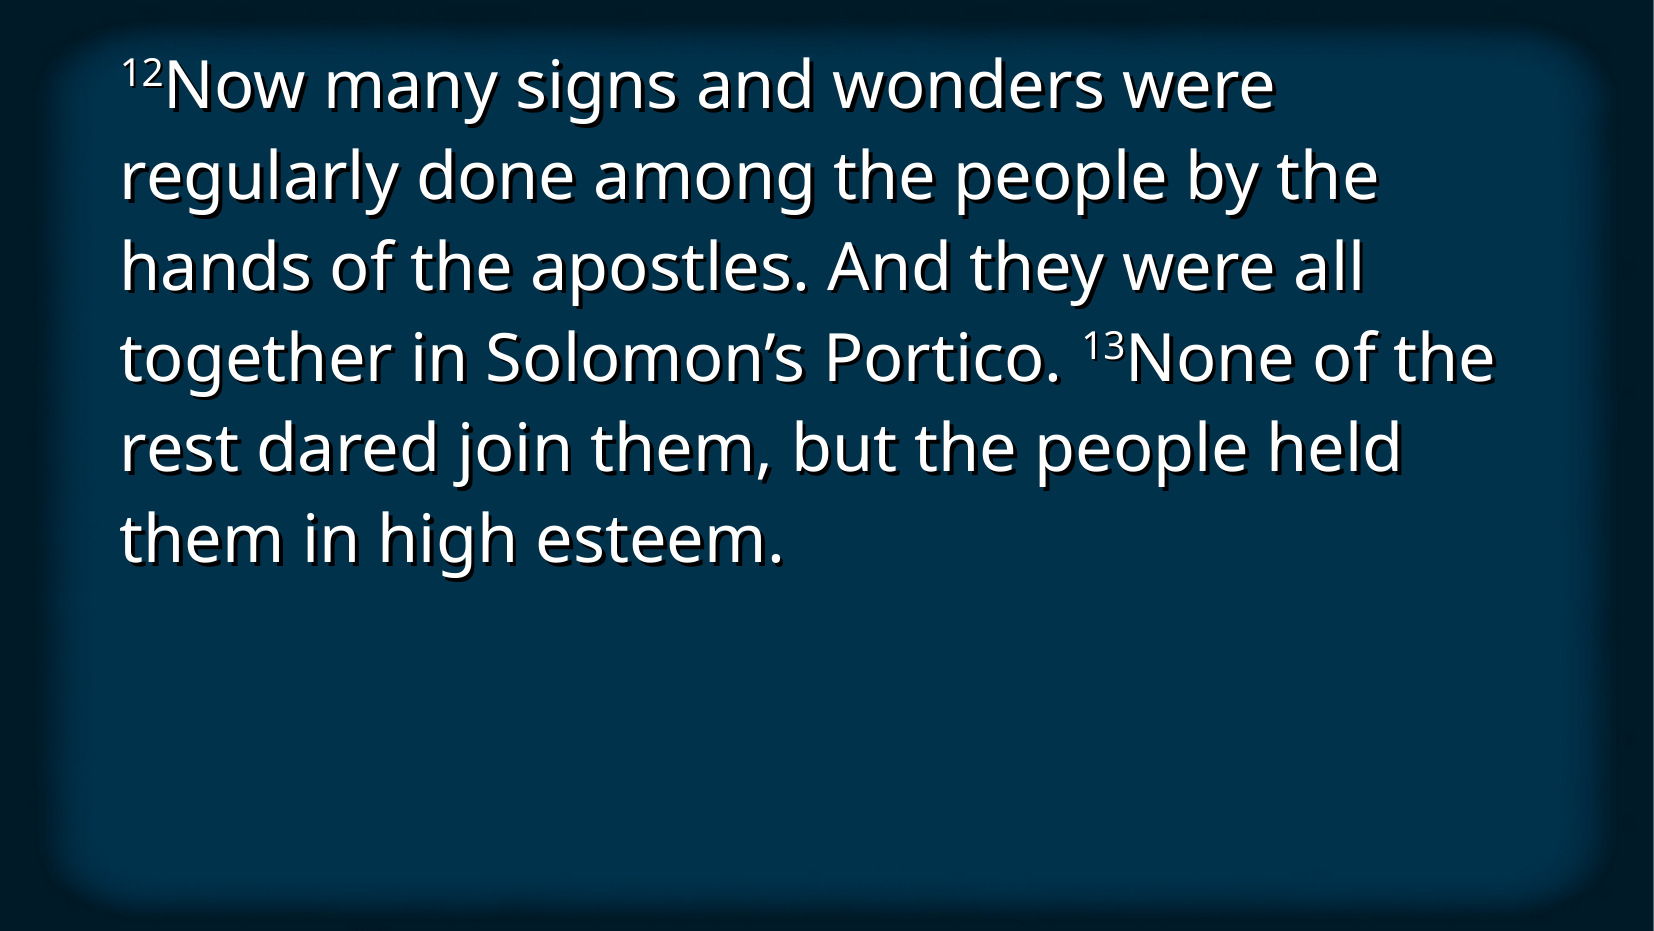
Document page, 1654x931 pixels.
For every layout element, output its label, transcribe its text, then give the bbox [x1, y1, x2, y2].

text_box 12Now many signs and wonders were regularly done among the people by the hands of the apostles. And they were all together in Solomon’s Portico. 13None of the rest dared join them, but the people held them in high esteem. [105, 30, 1561, 489]
picture [0, 0, 1654, 931]
